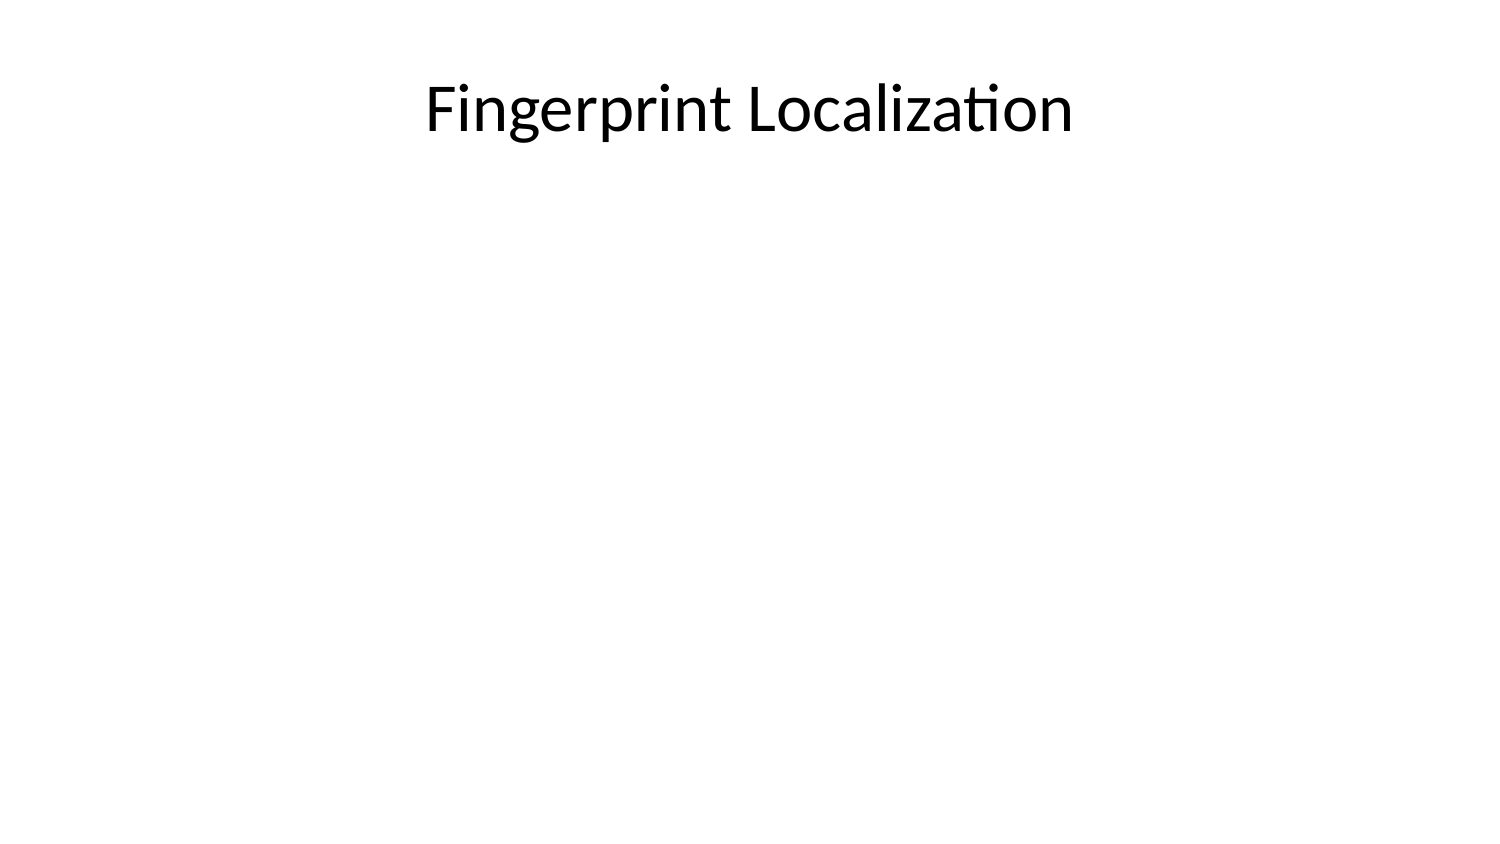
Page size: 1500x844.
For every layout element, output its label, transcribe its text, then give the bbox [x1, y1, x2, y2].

title Fingerprint Localization [75, 33, 1425, 175]
